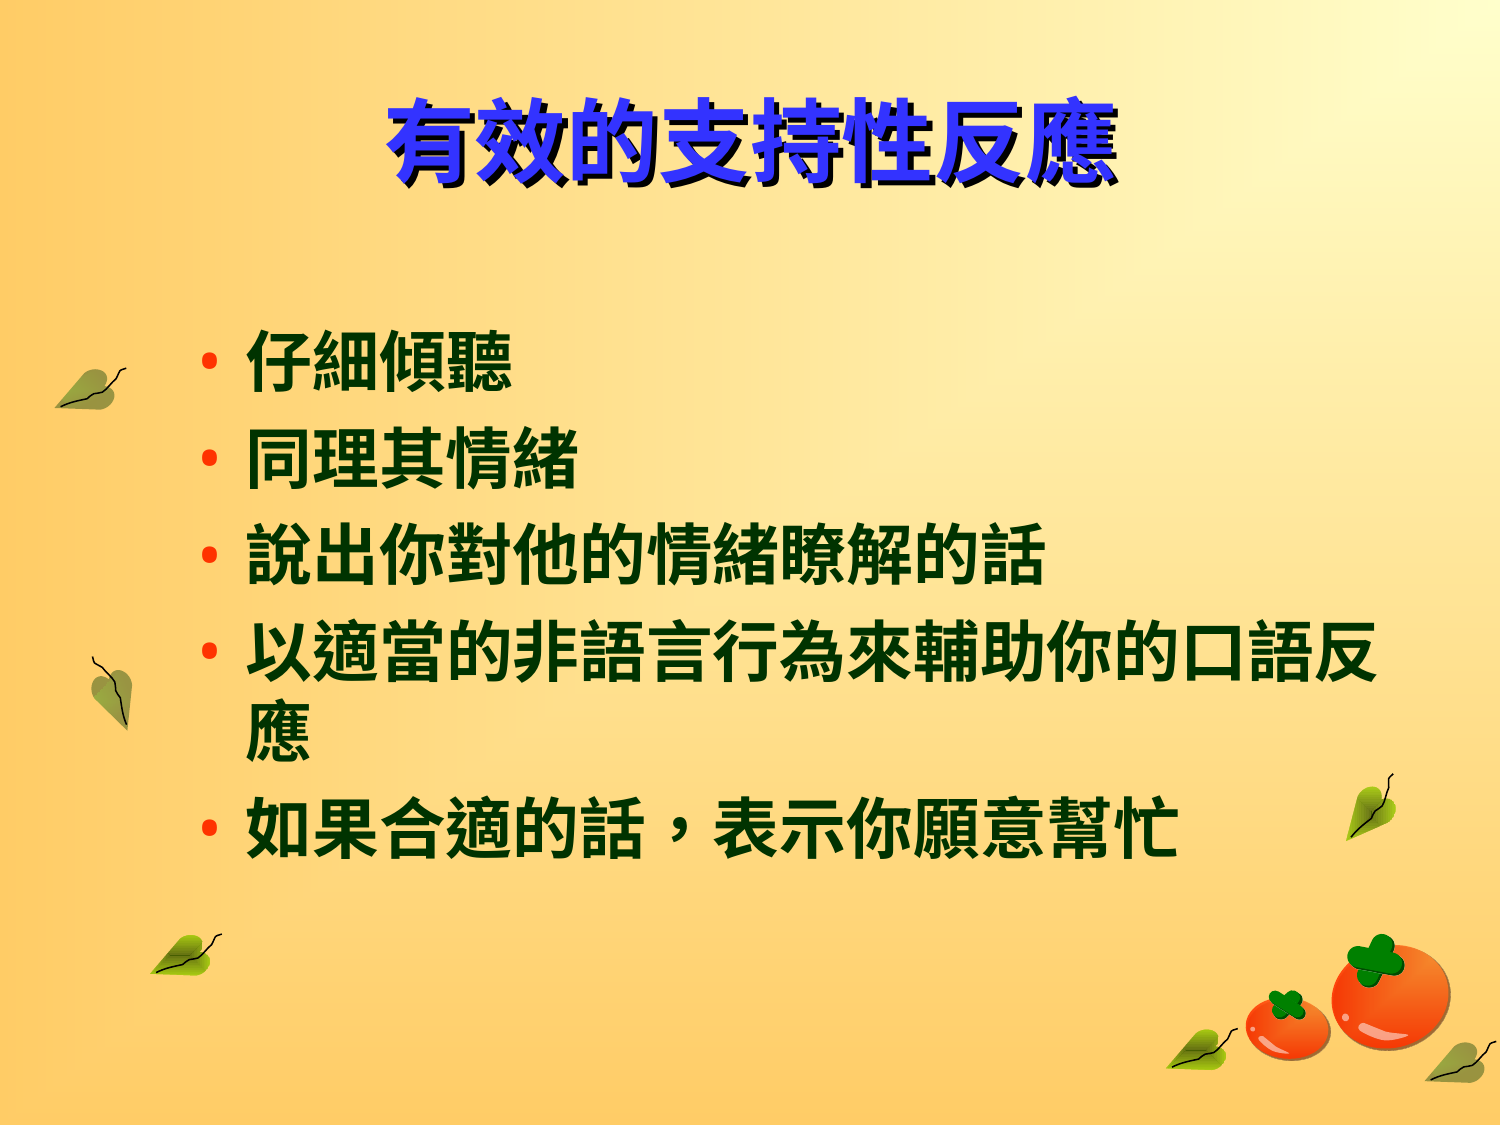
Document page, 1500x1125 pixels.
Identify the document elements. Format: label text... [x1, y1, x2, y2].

list 仔細傾聽 同理其情緒 說出你對他的情緒瞭解的話 以適當的非語言行為來輔助你的口語反應 如果合適的話，表示你願意幫忙 [174, 312, 1425, 951]
title 有效的支持性反應 [75, 45, 1426, 233]
picture [0, 0, 1500, 1125]
